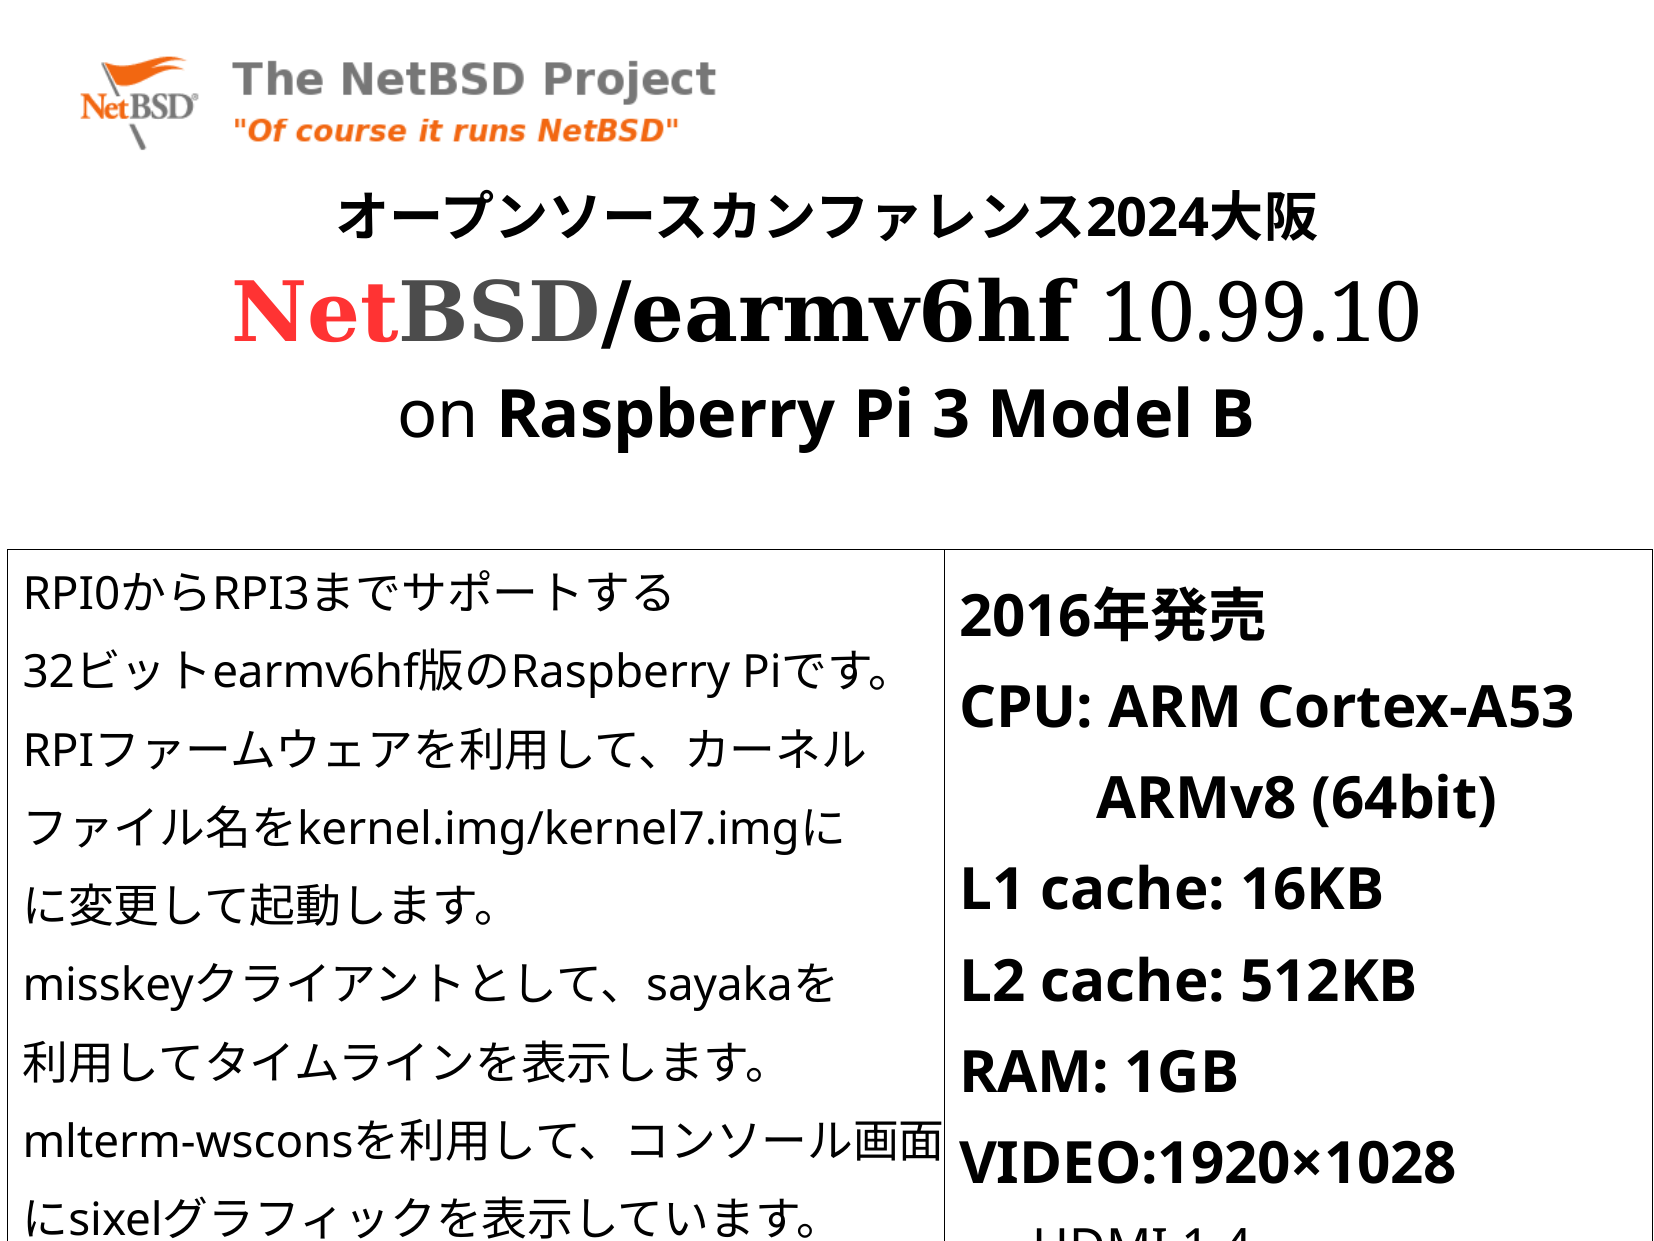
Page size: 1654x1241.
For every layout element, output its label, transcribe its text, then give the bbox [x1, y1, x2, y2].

text_box 2016年発売 CPU: ARM Cortex-A53 ARMv8 (64bit) L1 cache: 16KB L2 cache: 512KB RAM: 1GB VIDEO:1920×1028 HDMI 1.4 ストレージ: 512GB SSD microSD 32GB [944, 549, 1653, 1229]
picture [59, 40, 751, 167]
text_box オープンソースカンファレンス2024大阪 NetBSD/earmv6hf 10.99.10 on Raspberry Pi 3 Model B [59, 166, 1595, 549]
text_box RPI0からRPI3までサポートする 32ビットearmv6hf版のRaspberry Piです。 RPIファームウェアを利用して、カーネル ファイル名をkernel.img/kernel7.imgに に変更して起動します。 misskeyクライアントとして、sayakaを 利用してタイムラインを表示します。 mlterm-wsconsを利用して、コンソール画面 にsixelグラフィックを表示しています。 [7, 549, 944, 1229]
